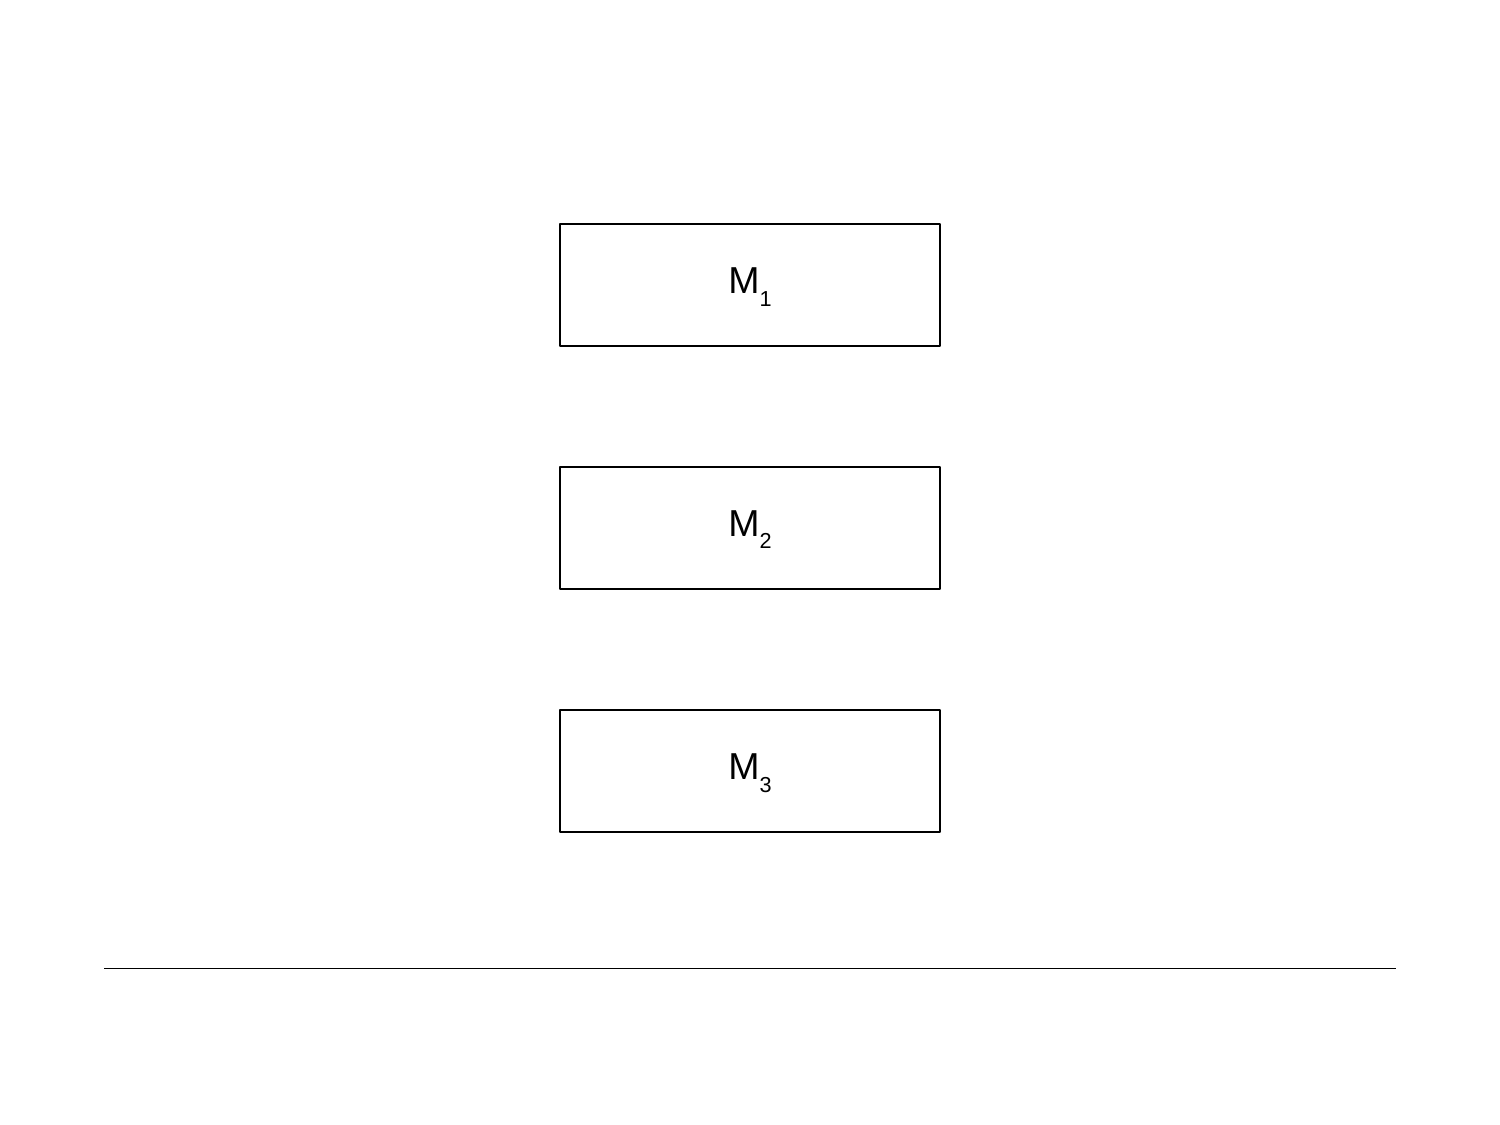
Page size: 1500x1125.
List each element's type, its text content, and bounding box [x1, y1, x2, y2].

text_box M2 [560, 467, 940, 589]
text_box M3 [560, 710, 940, 832]
text_box M1 [560, 224, 940, 346]
